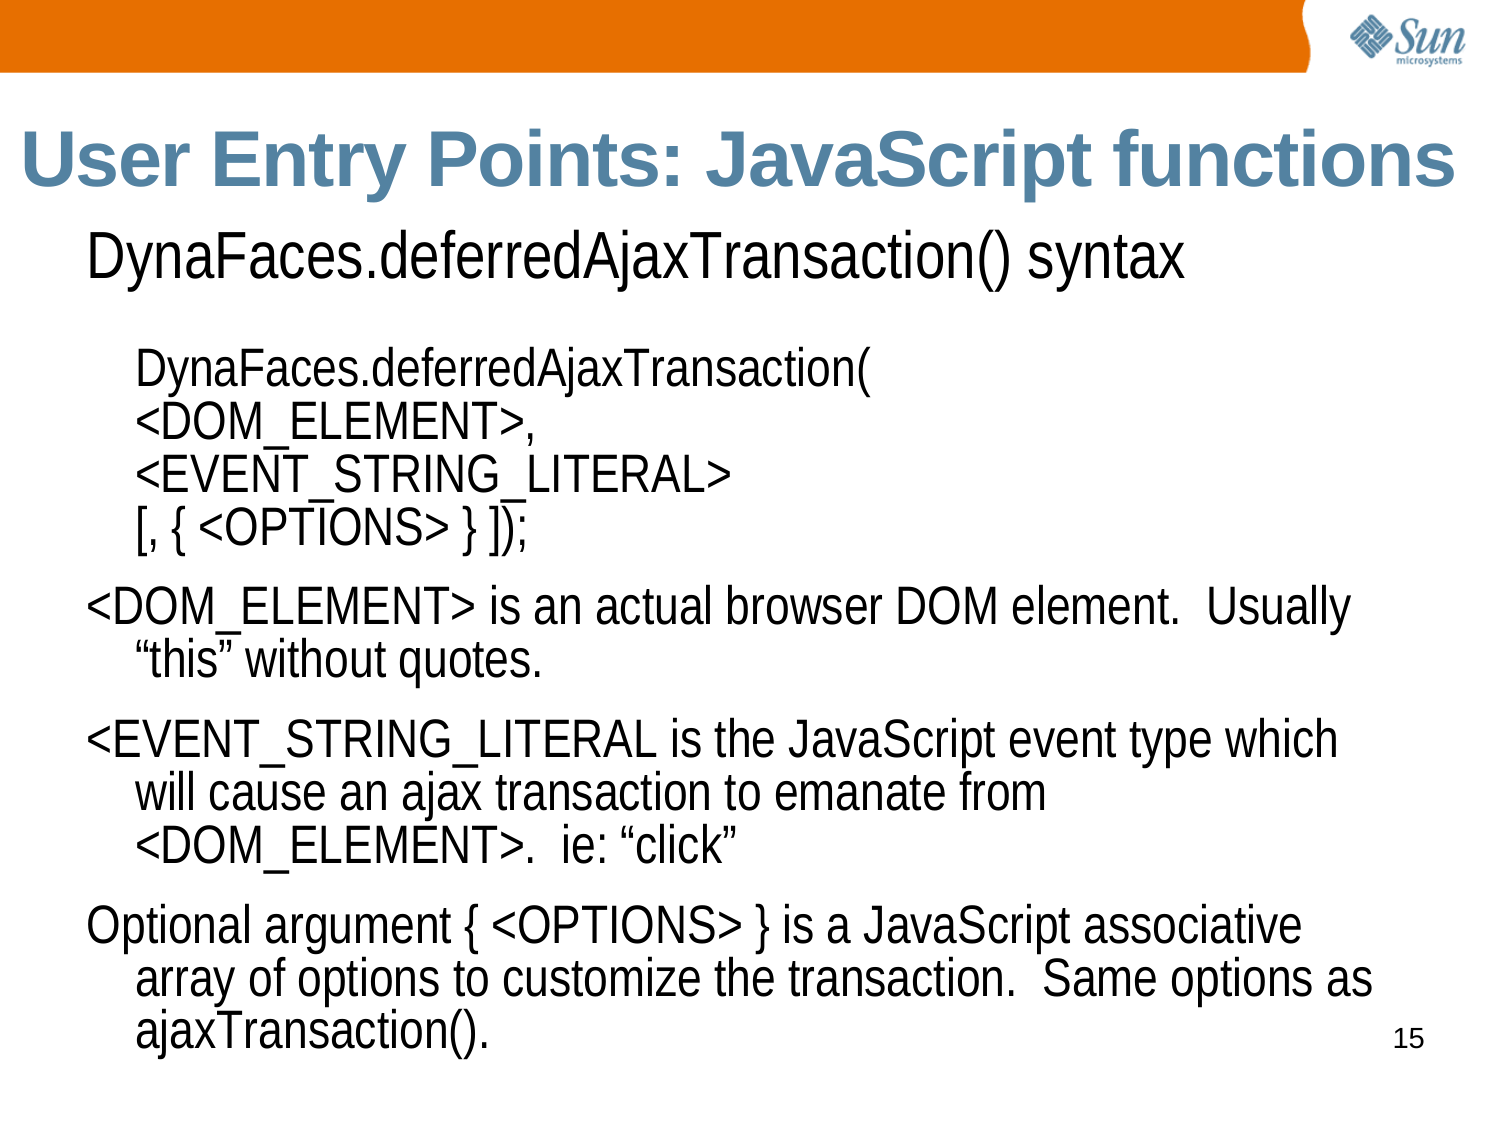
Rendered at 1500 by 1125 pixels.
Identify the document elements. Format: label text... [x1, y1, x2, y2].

list DynaFaces.deferredAjaxTransaction() syntax DynaFaces.deferredAjaxTransaction( <DOM_ELEMENT>, <EVENT_STRING_LITERAL> [, { <OPTIONS> } ]); <DOM_ELEMENT> is an actual browser DOM element. Usually “this” without quotes. <EVENT_STRING_LITERAL is the JavaScript event type which will cause an ajax transaction to emanate from <DOM_ELEMENT>. ie: “click” Optional argument { <OPTIONS> } is a JavaScript associative array of options to customize the transaction. Same options as ajaxTransaction(). [67, 226, 1405, 1076]
title User Entry Points: JavaScript functions [19, 122, 1488, 228]
picture [0, 0, 1500, 75]
